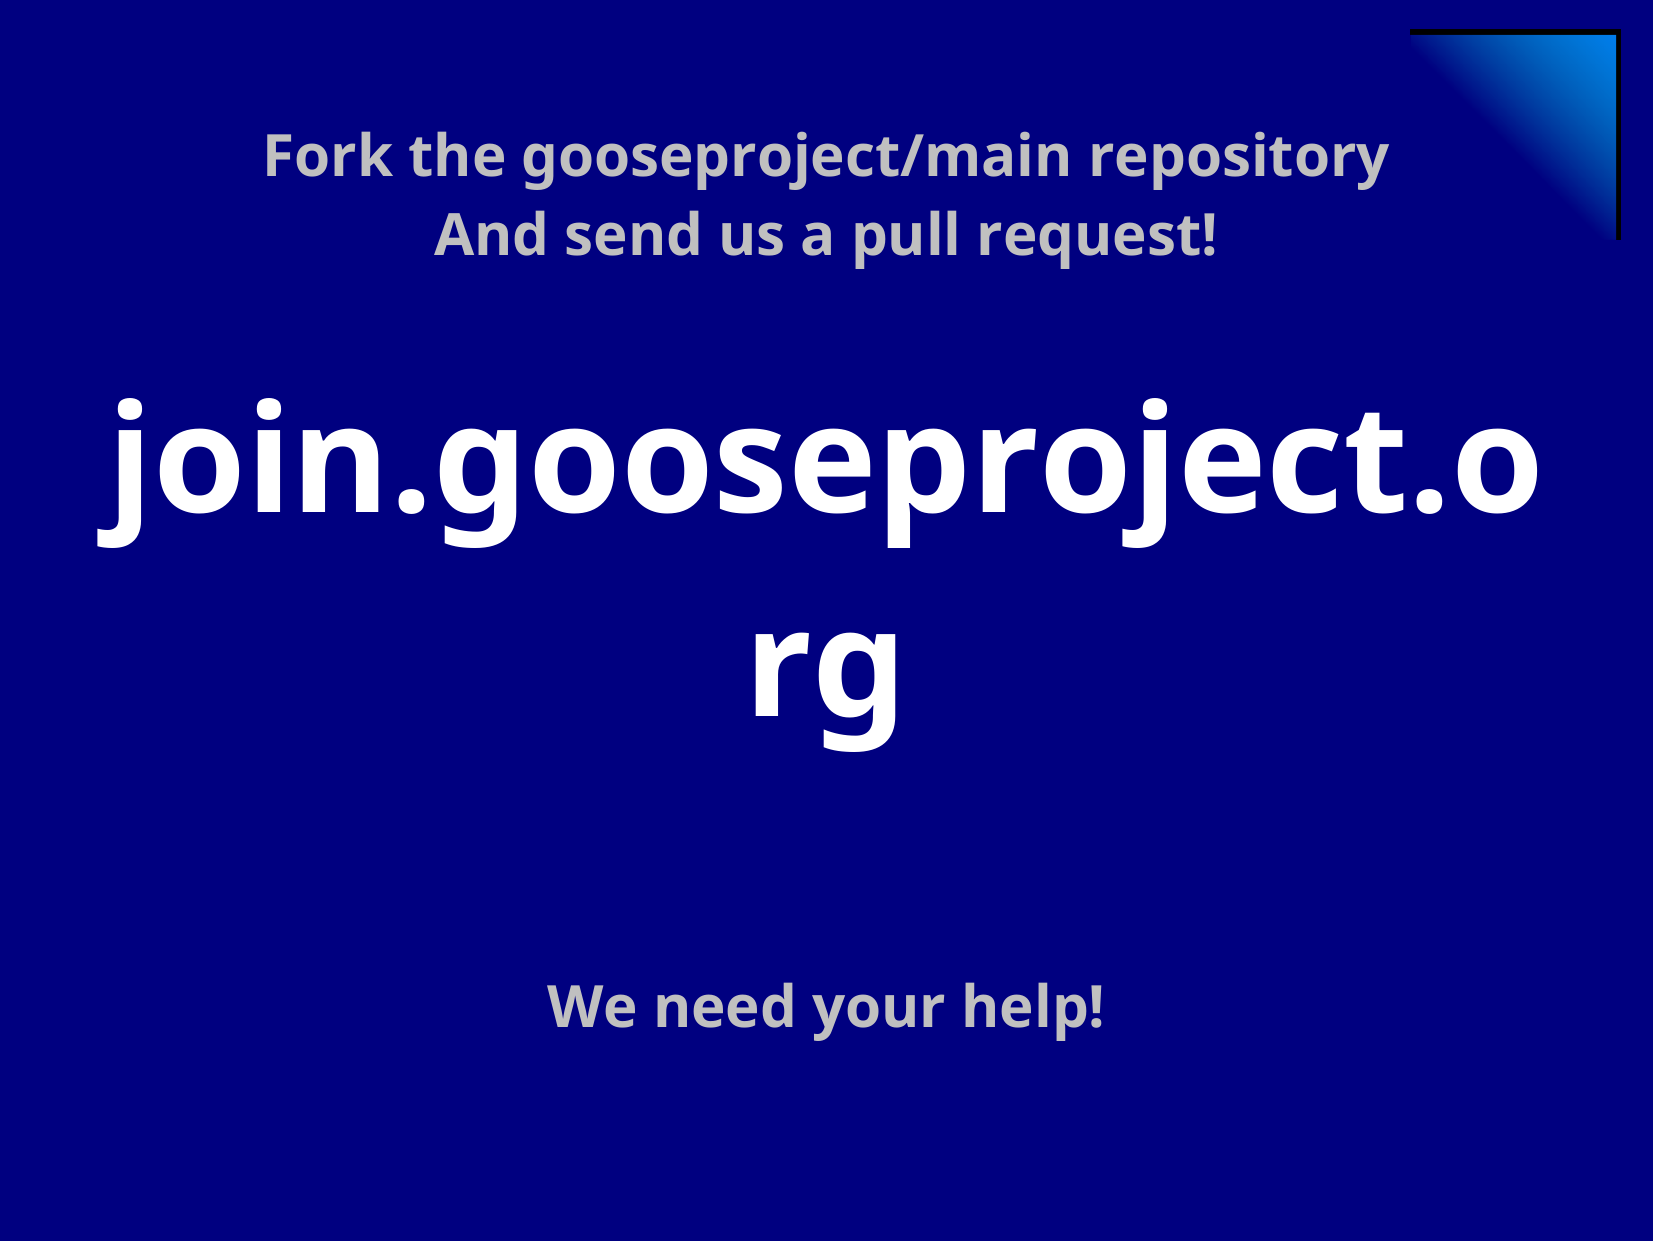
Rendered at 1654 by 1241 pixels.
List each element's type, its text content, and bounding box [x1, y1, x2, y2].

subtitle Fork the gooseproject/main repository And send us a pull request! join.gooseproject.org We need your help! [82, 49, 1571, 1109]
picture [1410, 29, 1621, 241]
